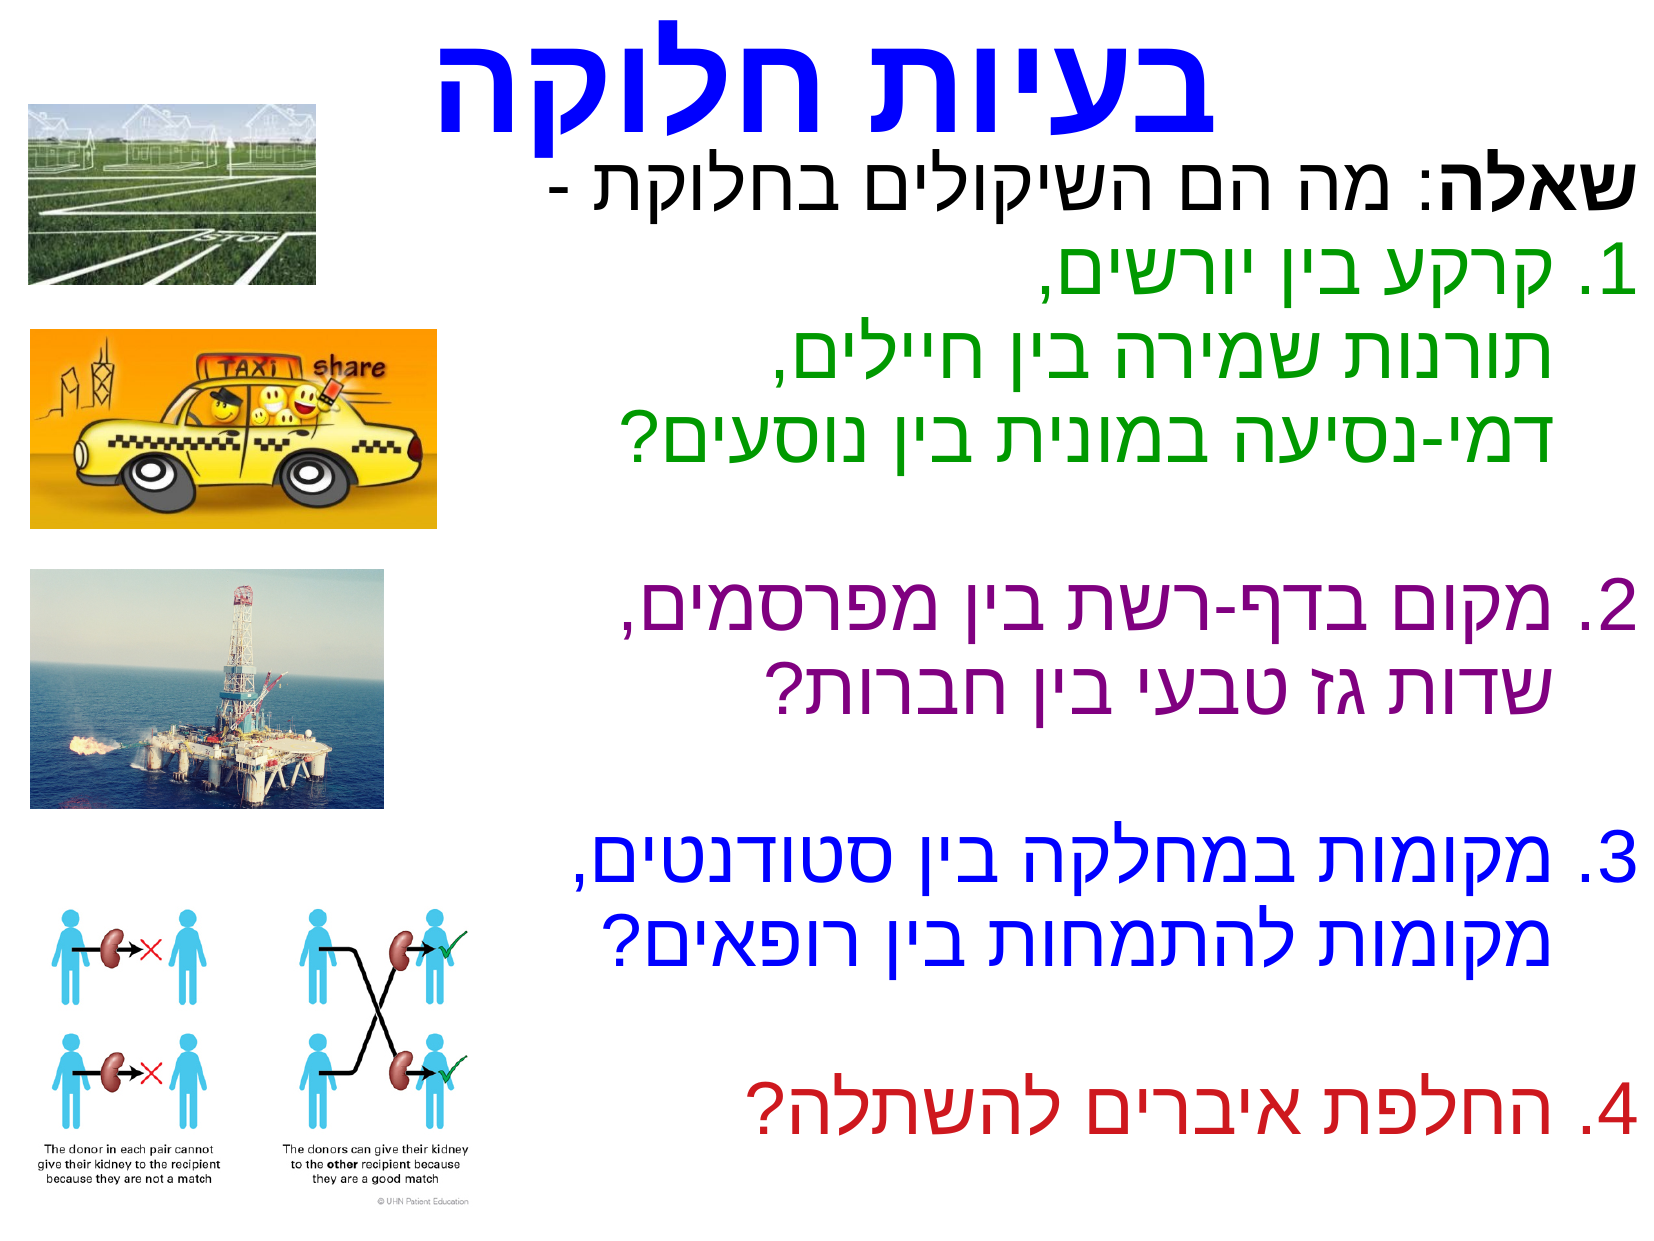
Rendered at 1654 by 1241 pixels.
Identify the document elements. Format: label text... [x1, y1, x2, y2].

picture [30, 329, 437, 529]
title בעיות חלוקה [30, 8, 1621, 162]
picture [28, 104, 316, 286]
picture [30, 569, 384, 809]
picture [25, 899, 482, 1211]
text_box שאלה: מה הם השיקולים בחלוקת - 1. קרקע בין יורשים, תורנות שמירה בין חיילים, דמי-נסיעה במונית בין נוסעים? 2. מקום בדף-רשת בין מפרסמים, שדות גז טבעי בין חברות? 3. מקומות במחלקה בין סטודנטים, מקומות להתמחות בין רופאים? 4. החלפת איברים להשתלה? [467, 135, 1654, 1201]
